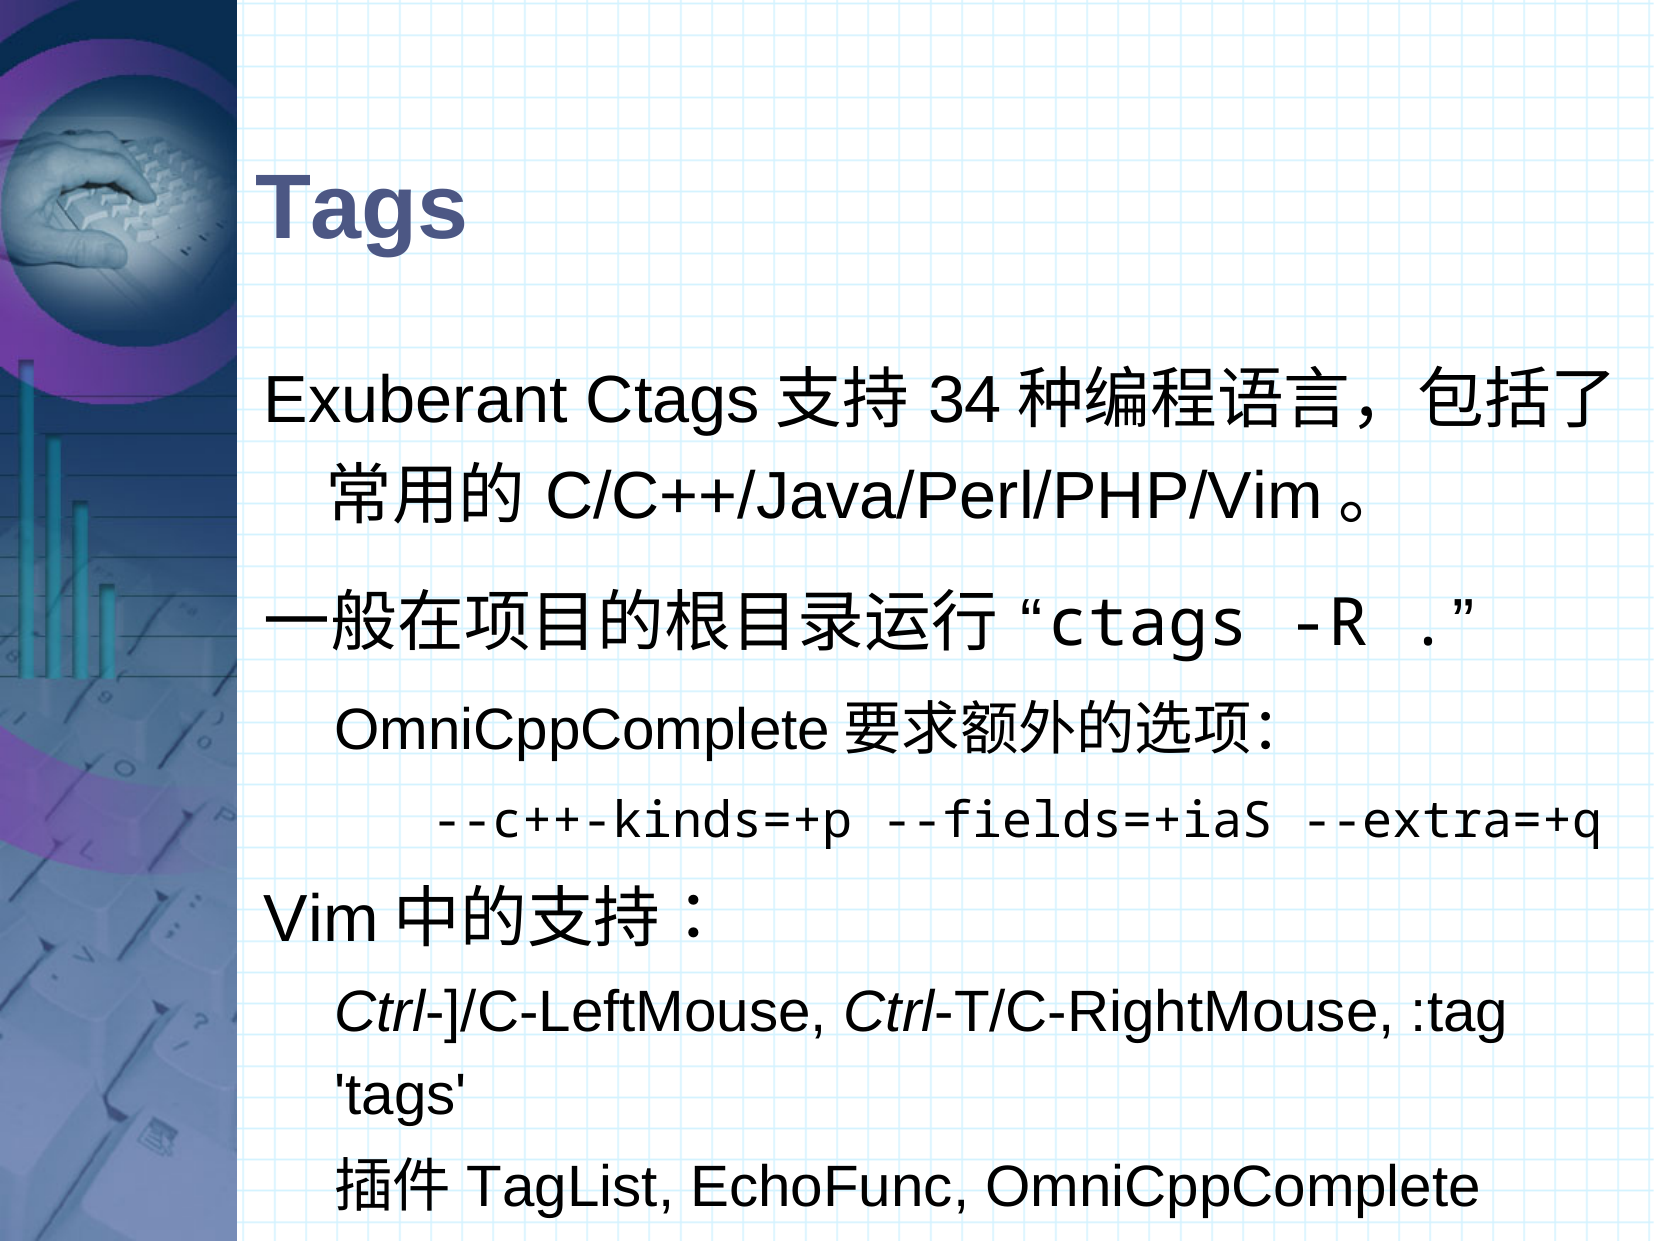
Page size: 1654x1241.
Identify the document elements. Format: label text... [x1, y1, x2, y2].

title Tags [254, 110, 1640, 303]
picture [0, 0, 1654, 1241]
list Exuberant Ctags支持34种编程语言，包括了常用的C/C++/Java/Perl/PHP/Vim。 一般在项目的根目录运行 “ ctags -R . ” OmniCppComplete要求额外的选项： --c++-kinds=+p --fields=+iaS --extra=+q Vim中的支持： Ctrl-]/C-LeftMouse, Ctrl-T/C-RightMouse, :tag 'tags' 插件TagList, EchoFunc, OmniCppComplete [254, 344, 1640, 1112]
